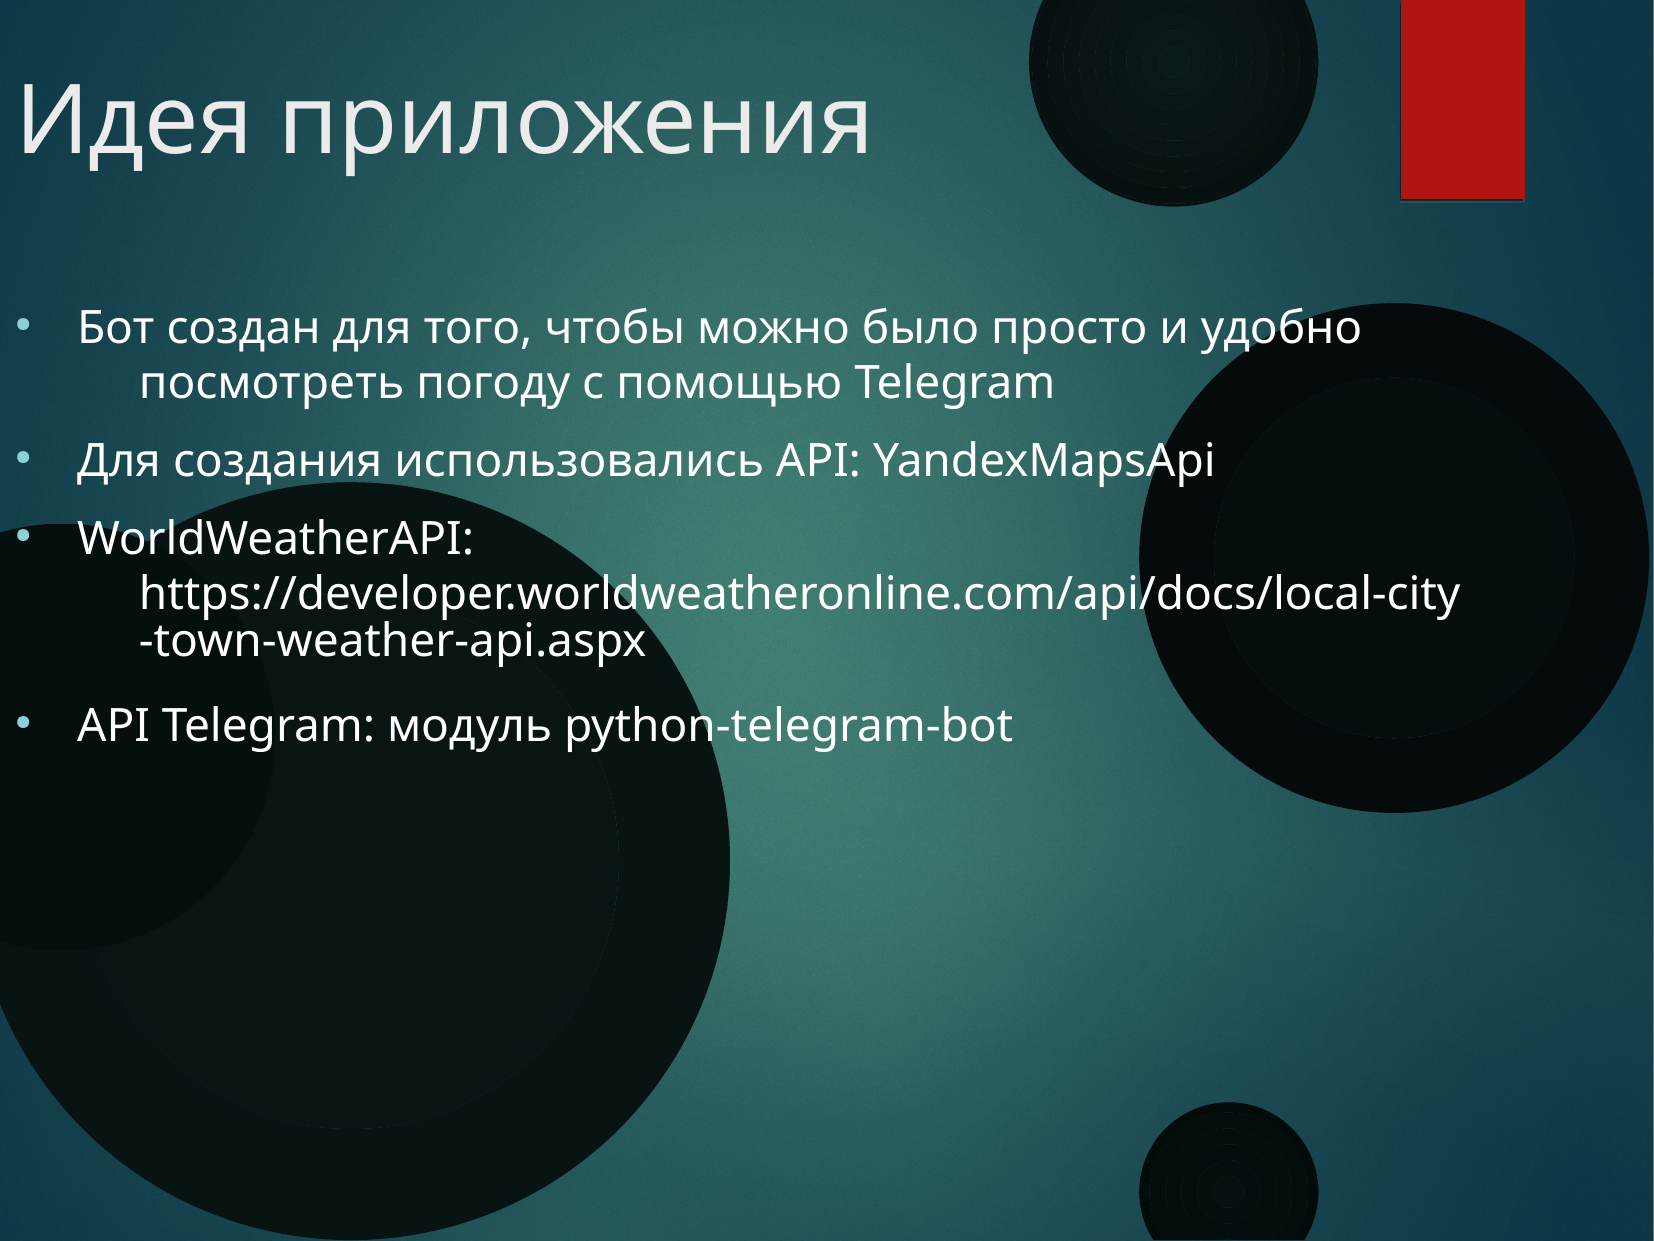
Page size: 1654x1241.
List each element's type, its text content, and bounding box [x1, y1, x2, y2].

list Бот создан для того, чтобы можно было просто и удобно посмотреть погоду с помощью Telegram Для создания использовались API: YandexMapsApi WorldWeatherAPI: https://developer.worldweatheronline.com/api/docs/local-city-town-weather-api.aspx API Telegram: модуль python-telegram-bot [0, 290, 1489, 1010]
title Идея приложения [0, 49, 1489, 257]
